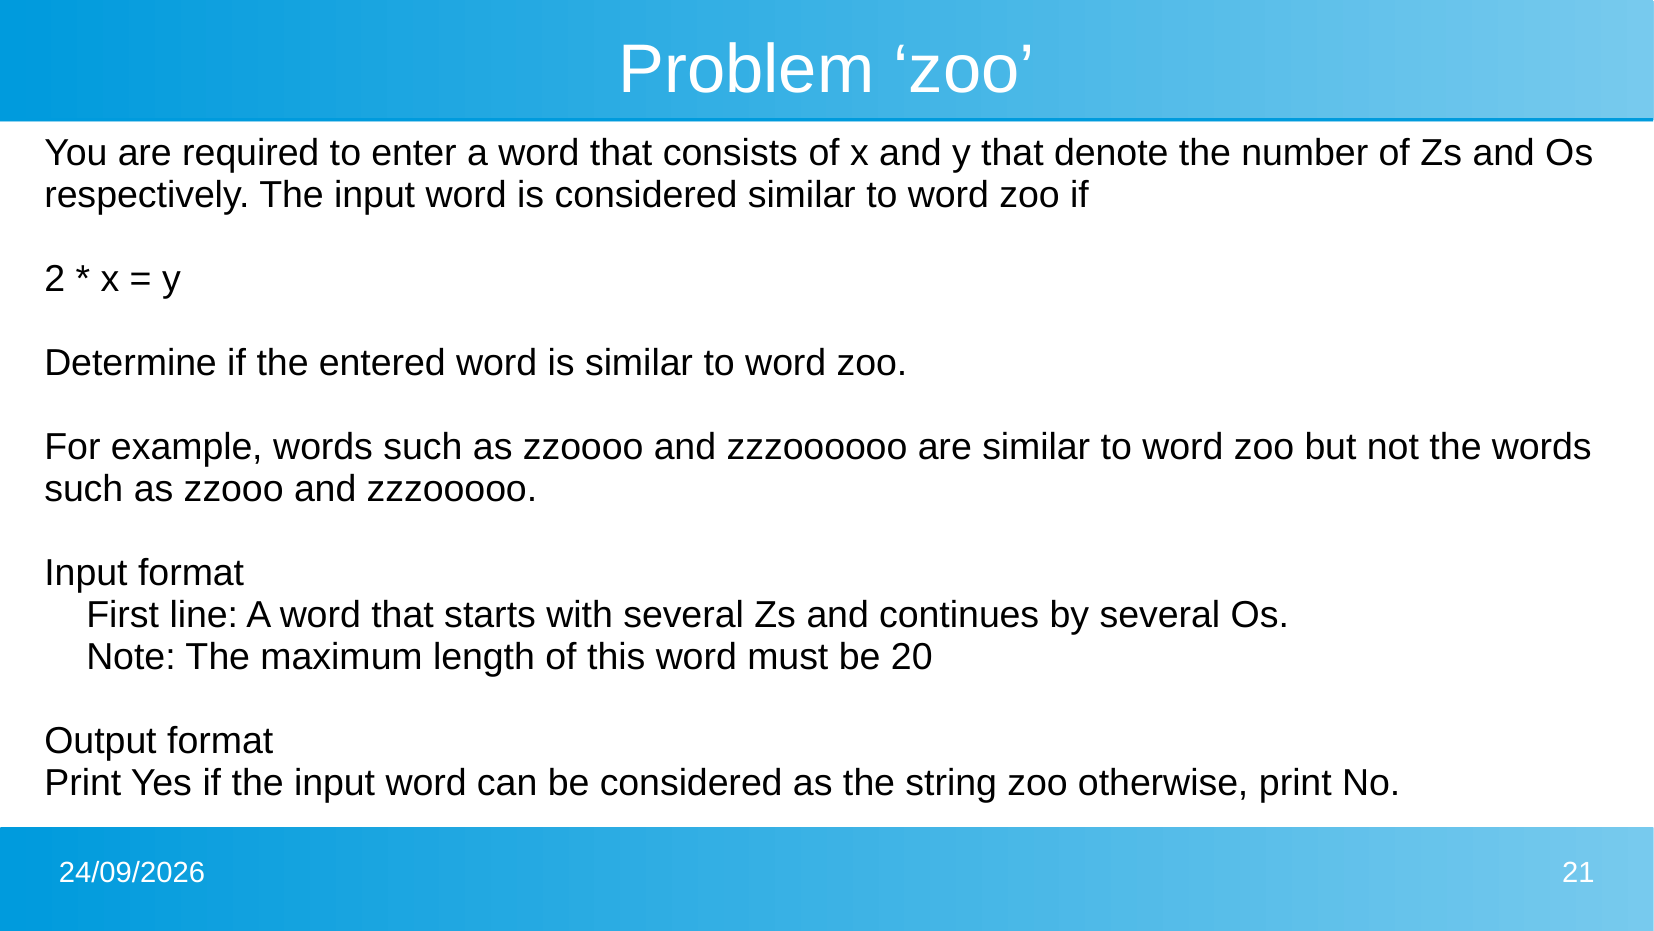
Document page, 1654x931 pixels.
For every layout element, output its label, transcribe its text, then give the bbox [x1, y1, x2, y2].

text_box You are required to enter a word that consists of x and y that denote the number of Zs and Os respectively. The input word is considered similar to word zoo if 2 * x = y Determine if the entered word is similar to word zoo. For example, words such as zzoooo and zzzoooooo are similar to word zoo but not the words such as zzooo and zzzooooo. Input format First line: A word that starts with several Zs and continues by several Os. Note: The maximum length of this word must be 20 Output format Print Yes if the input word can be considered as the string zoo otherwise, print No. [29, 124, 1625, 821]
title Problem ‘zoo’ [59, 29, 1595, 108]
